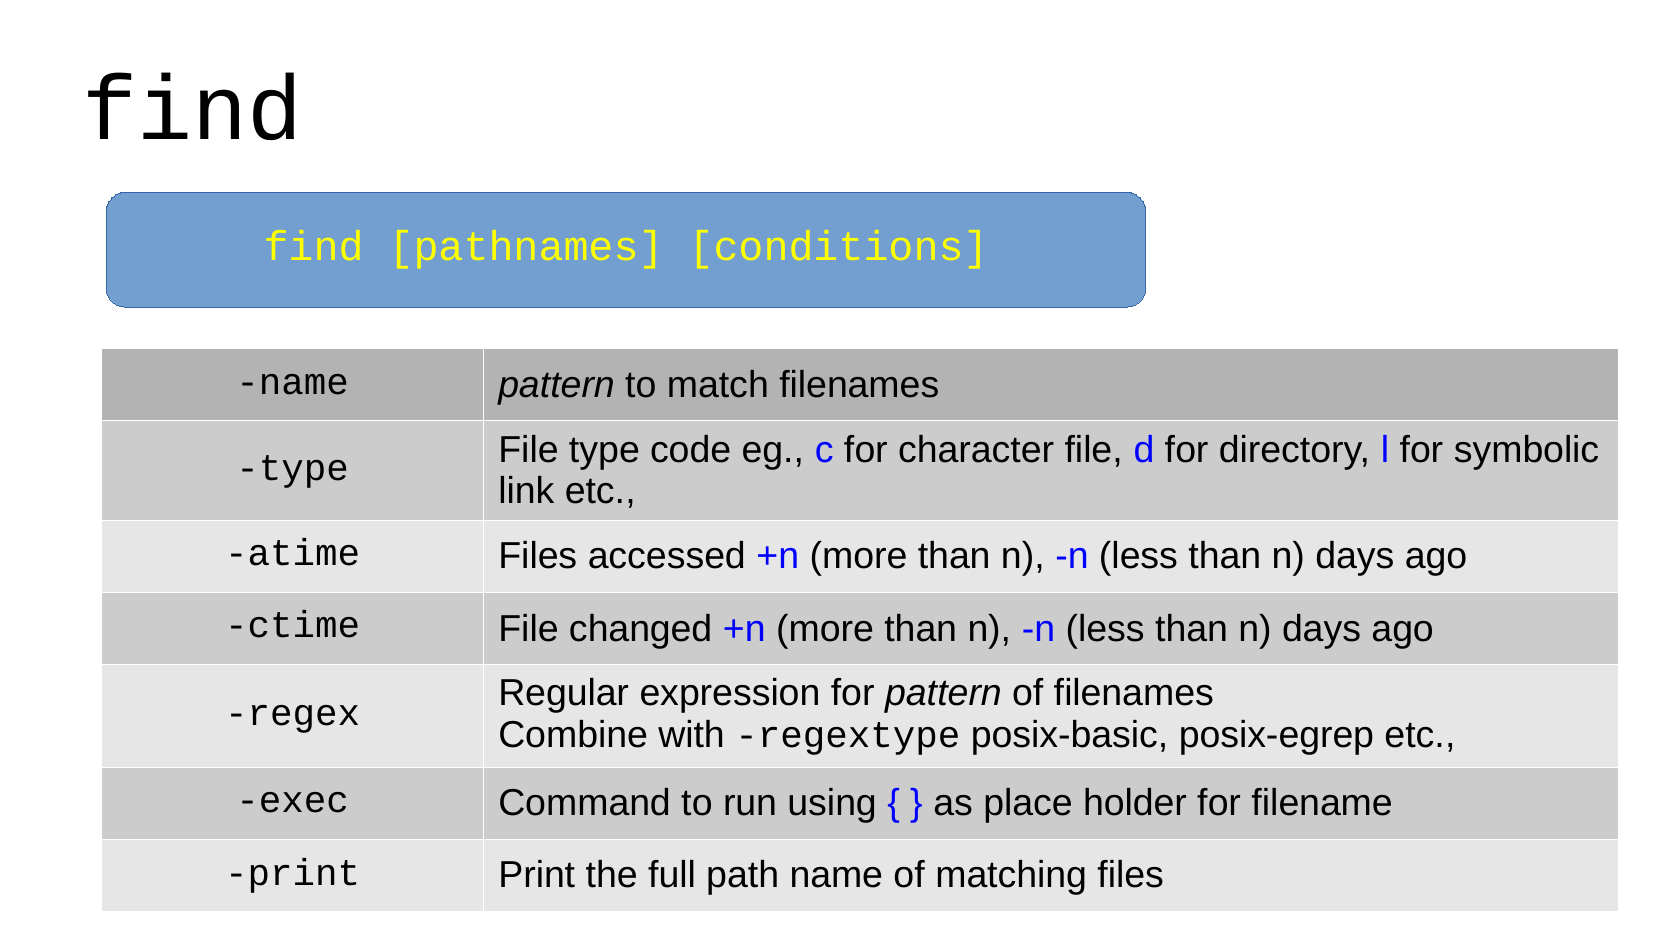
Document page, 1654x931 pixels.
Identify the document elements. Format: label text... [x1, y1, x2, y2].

table_cell Files accessed +n (more than n), -n (less than n) days ago [484, 521, 1618, 592]
table_header pattern to match filenames [484, 349, 1618, 420]
table_cell -exec [102, 768, 483, 839]
table_cell -ctime [102, 593, 483, 664]
table_cell File type code eg., c for character file, d for directory, l for symbolic link etc., [484, 421, 1618, 520]
table_cell Regular expression for pattern of filenames Combine with -regextype posix-basic, posix-egrep etc., [484, 665, 1618, 767]
table_cell Print the full path name of matching files [484, 840, 1618, 911]
table_cell -type [102, 421, 483, 520]
table_cell -regex [102, 665, 483, 767]
table_cell File changed +n (more than n), -n (less than n) days ago [484, 593, 1618, 664]
title find [82, 37, 1571, 193]
table_cell Command to run using { } as place holder for filename [484, 768, 1618, 839]
table_header -name [102, 349, 483, 420]
table_cell -print [102, 840, 483, 911]
text_box find [pathnames] [conditions] [106, 192, 1146, 308]
table_cell -atime [102, 521, 483, 592]
